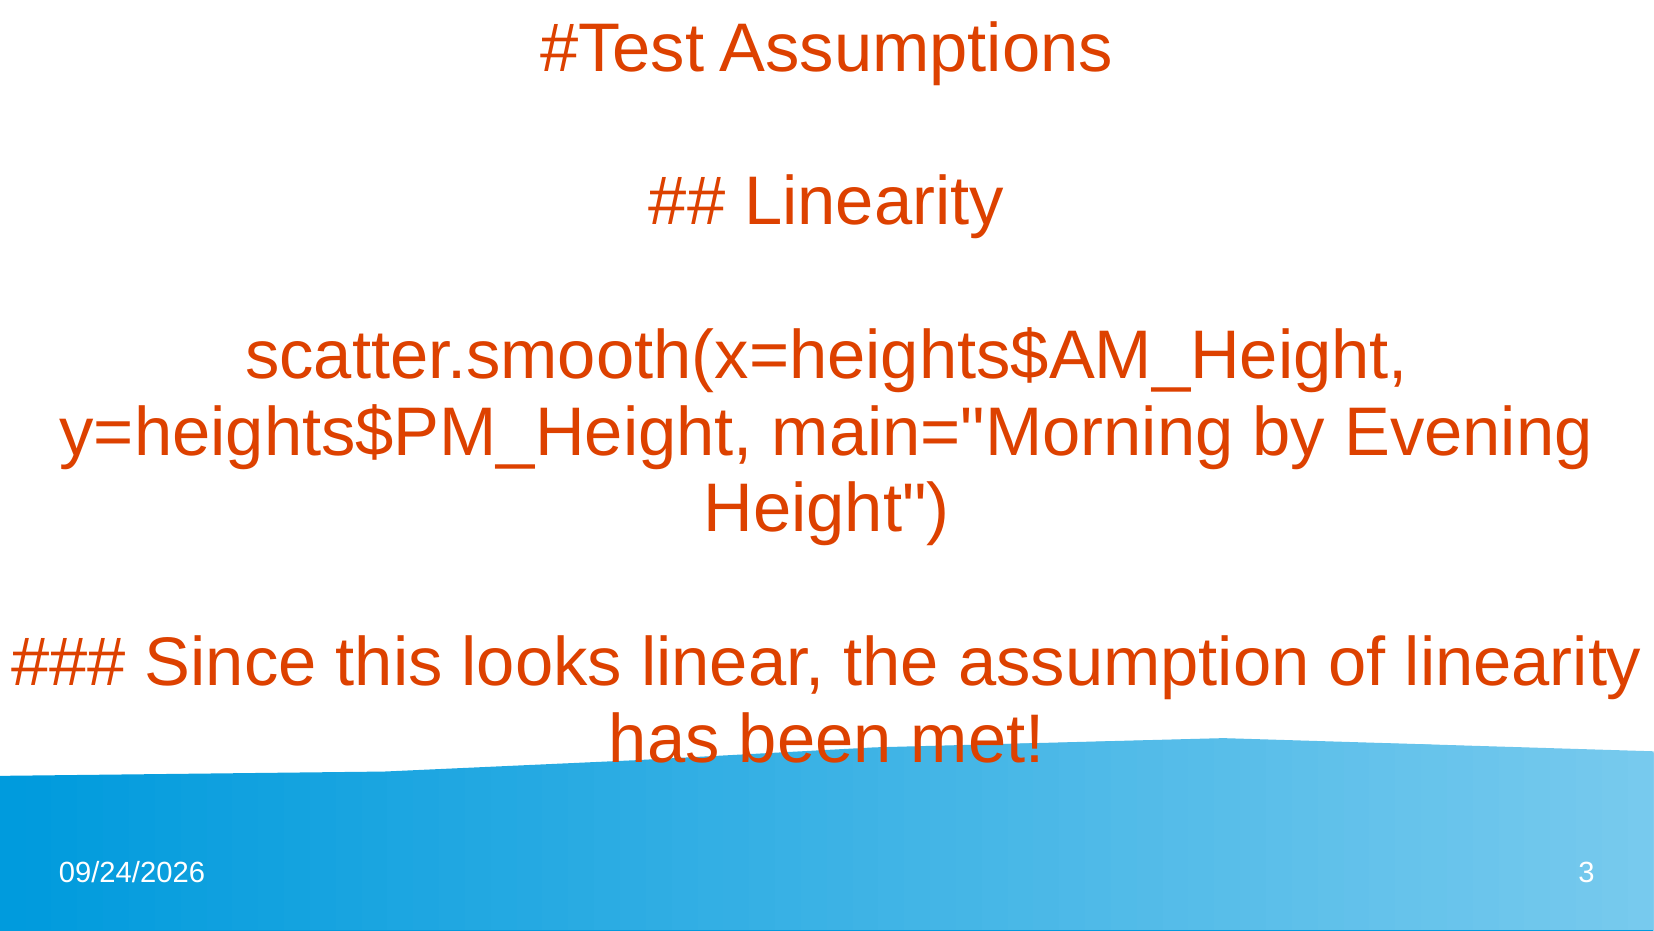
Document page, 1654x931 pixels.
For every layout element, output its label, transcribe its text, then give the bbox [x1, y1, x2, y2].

title #Test Assumptions ## Linearity scatter.smooth(x=heights$AM_Height, y=heights$PM_Height, main="Morning by Evening Height") ### Since this looks linear, the assumption of linearity has been met! [0, 0, 1654, 863]
